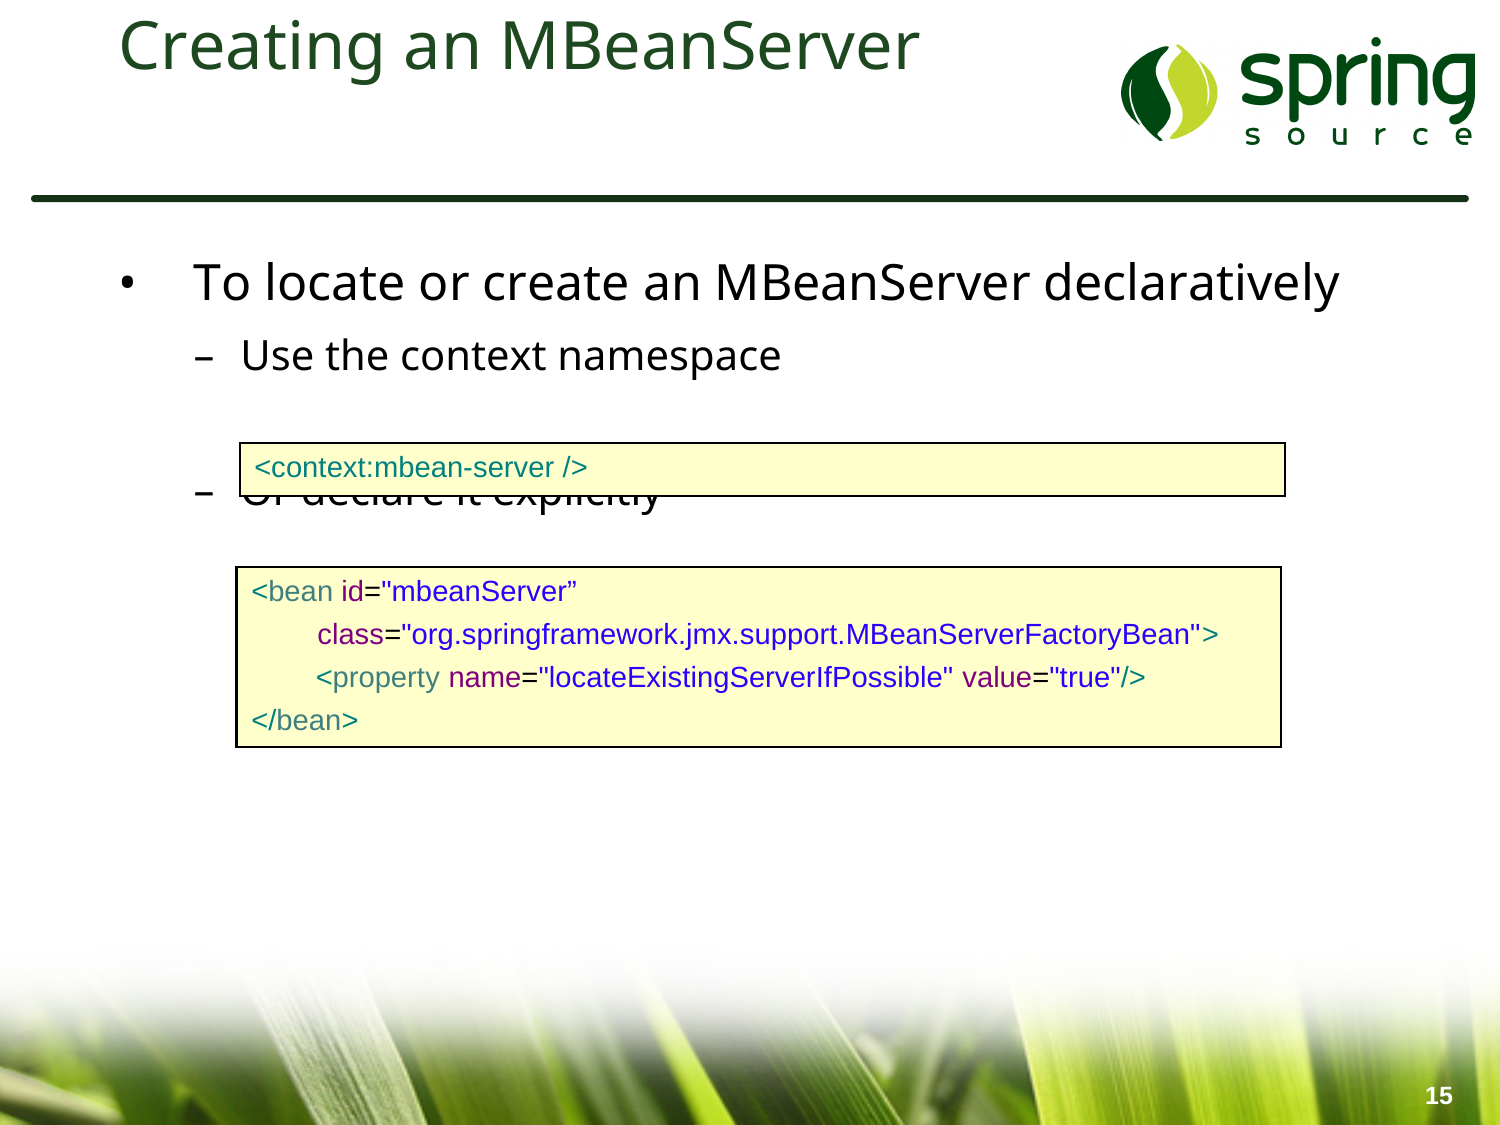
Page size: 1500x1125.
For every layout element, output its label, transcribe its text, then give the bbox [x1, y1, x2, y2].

picture [0, 944, 1500, 1125]
text_box <bean id="mbeanServer” class="org.springframework.jmx.support.MBeanServerFactoryBean"> <property name="locateExistingServerIfPossible" value="true"/> </bean> [236, 566, 1281, 747]
picture [1136, 37, 1475, 145]
title Creating an MBeanServer [103, 0, 1136, 178]
text_box <context:mbean-server /> [239, 442, 1285, 497]
list To locate or create an MBeanServer declaratively Use the context namespace Or declare it explicitly [103, 239, 1394, 901]
